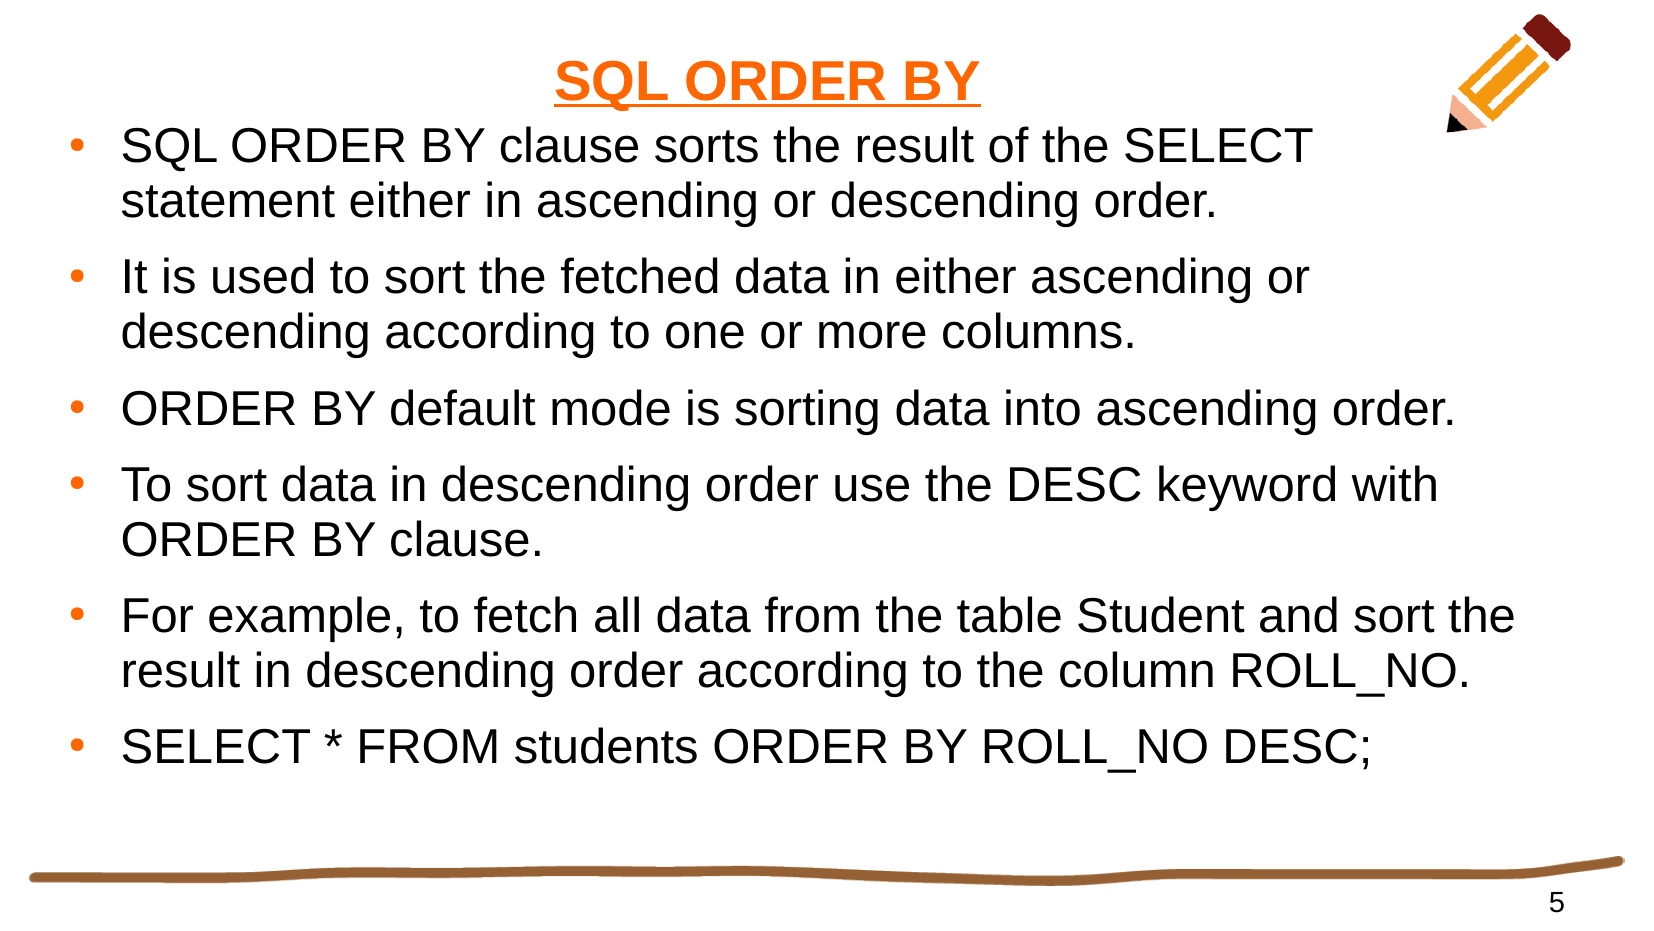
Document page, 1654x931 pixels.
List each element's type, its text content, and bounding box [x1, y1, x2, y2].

picture [29, 856, 1625, 886]
picture [1446, 14, 1571, 133]
title SQL ORDER BY [88, 29, 1447, 118]
list SQL ORDER BY clause sorts the result of the SELECT statement either in ascending or descending order. It is used to sort the fetched data in either ascending or descending according to one or more columns. ORDER BY default mode is sorting data into ascending order. To sort data in descending order use the DESC keyword with ORDER BY clause. For example, to fetch all data from the table Student and sort the result in descending order according to the column ROLL_NO. SELECT * FROM students ORDER BY ROLL_NO DESC; [51, 118, 1538, 826]
